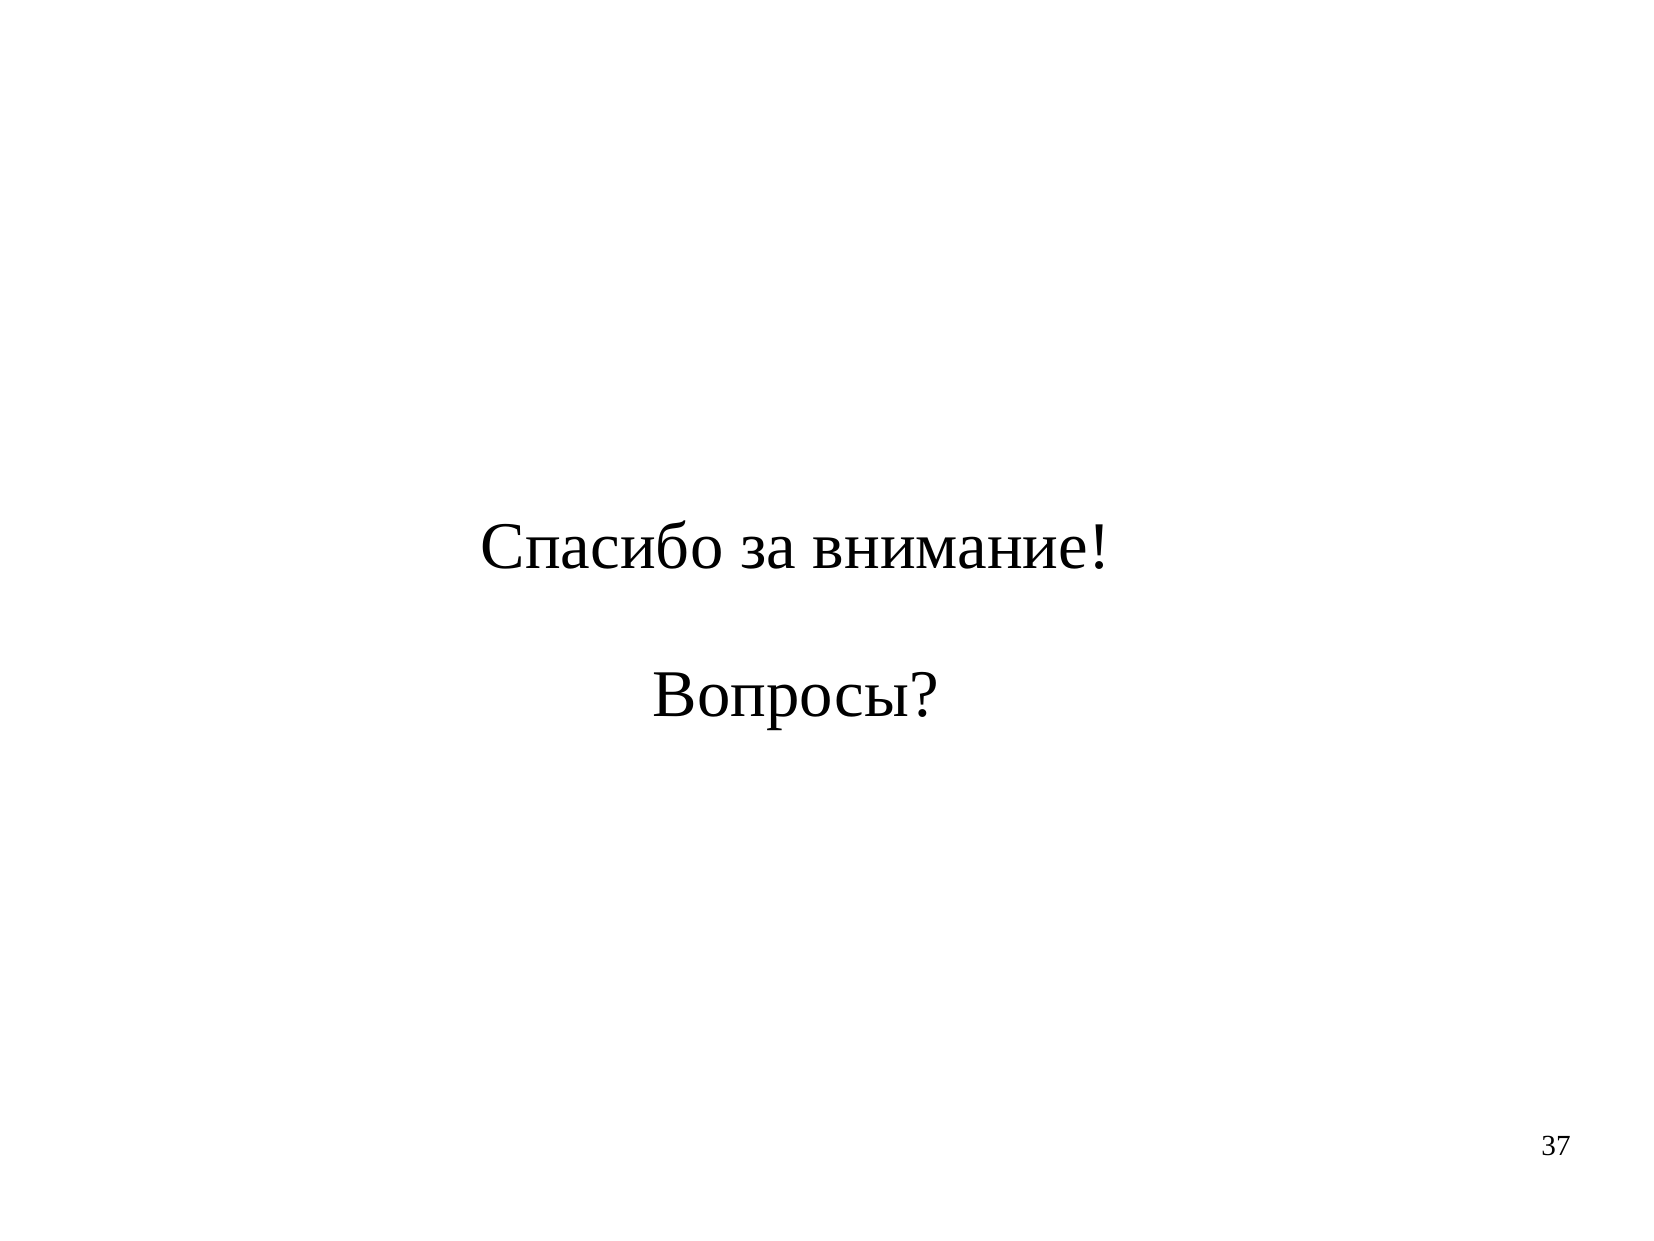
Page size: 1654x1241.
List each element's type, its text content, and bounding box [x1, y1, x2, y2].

text_box Спасибо за внимание! Вопросы? [465, 501, 1188, 739]
